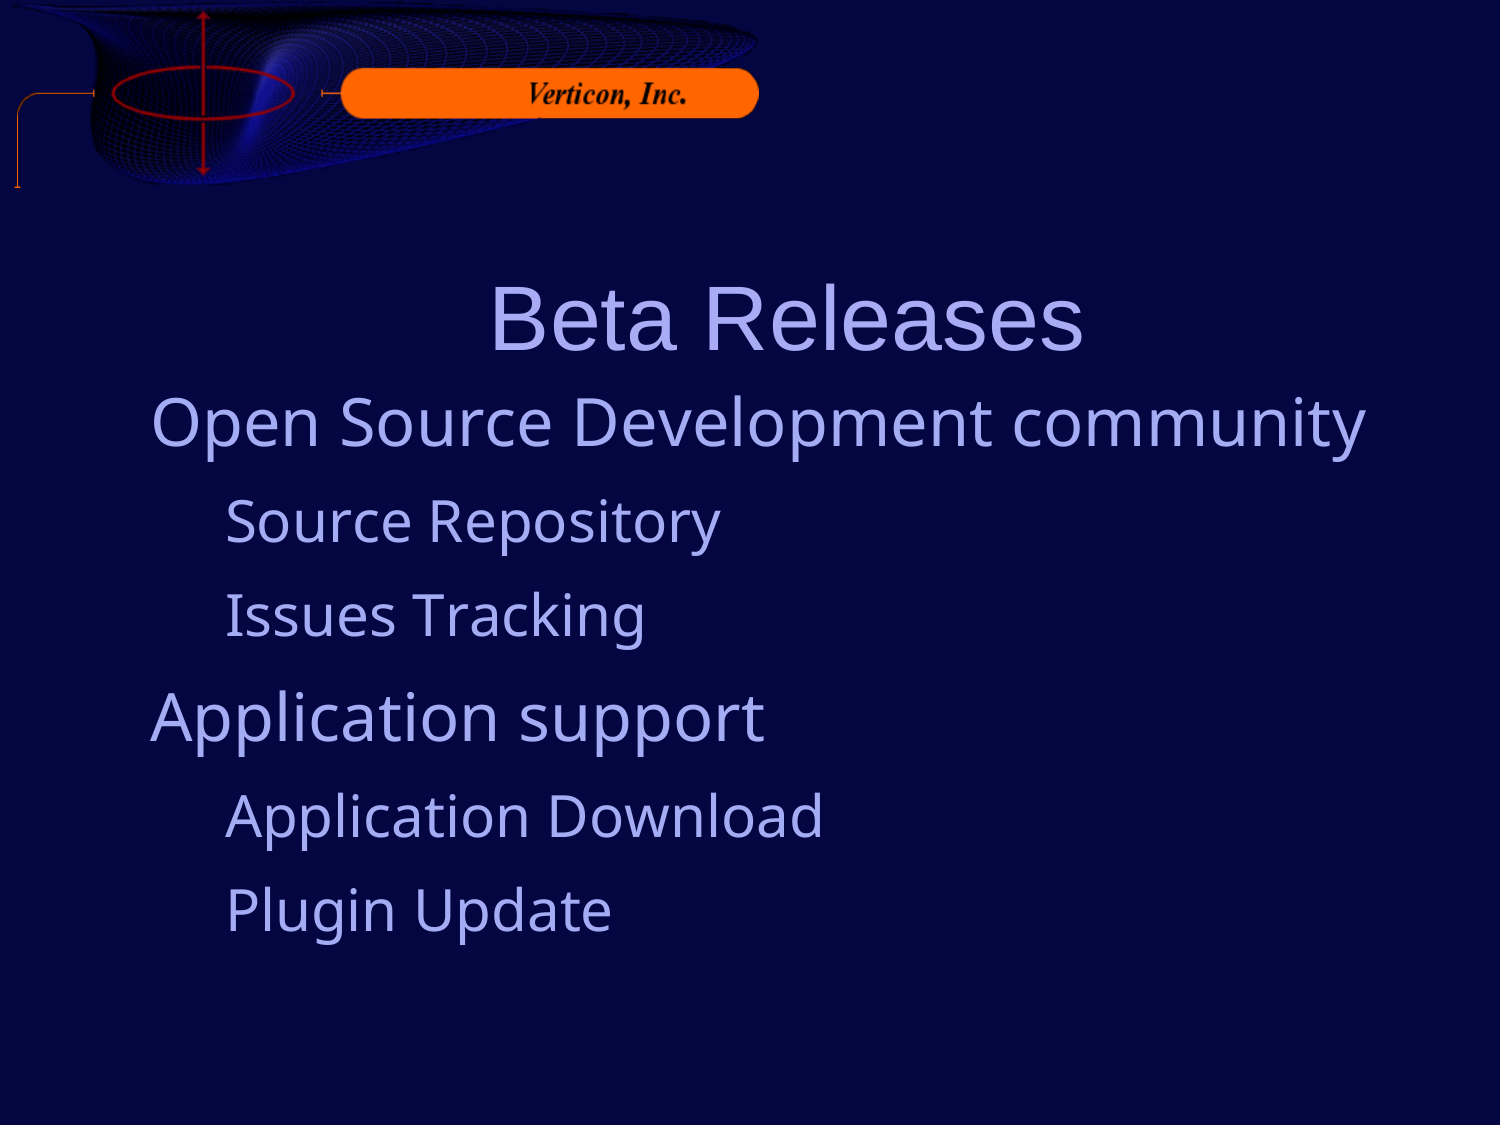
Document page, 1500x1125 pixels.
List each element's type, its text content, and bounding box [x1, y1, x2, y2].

title Beta Releases [112, 224, 1463, 413]
picture [8, 0, 759, 188]
list Open Source Development community Source Repository Issues Tracking Application support Application Download Plugin Update [150, 375, 1385, 1056]
